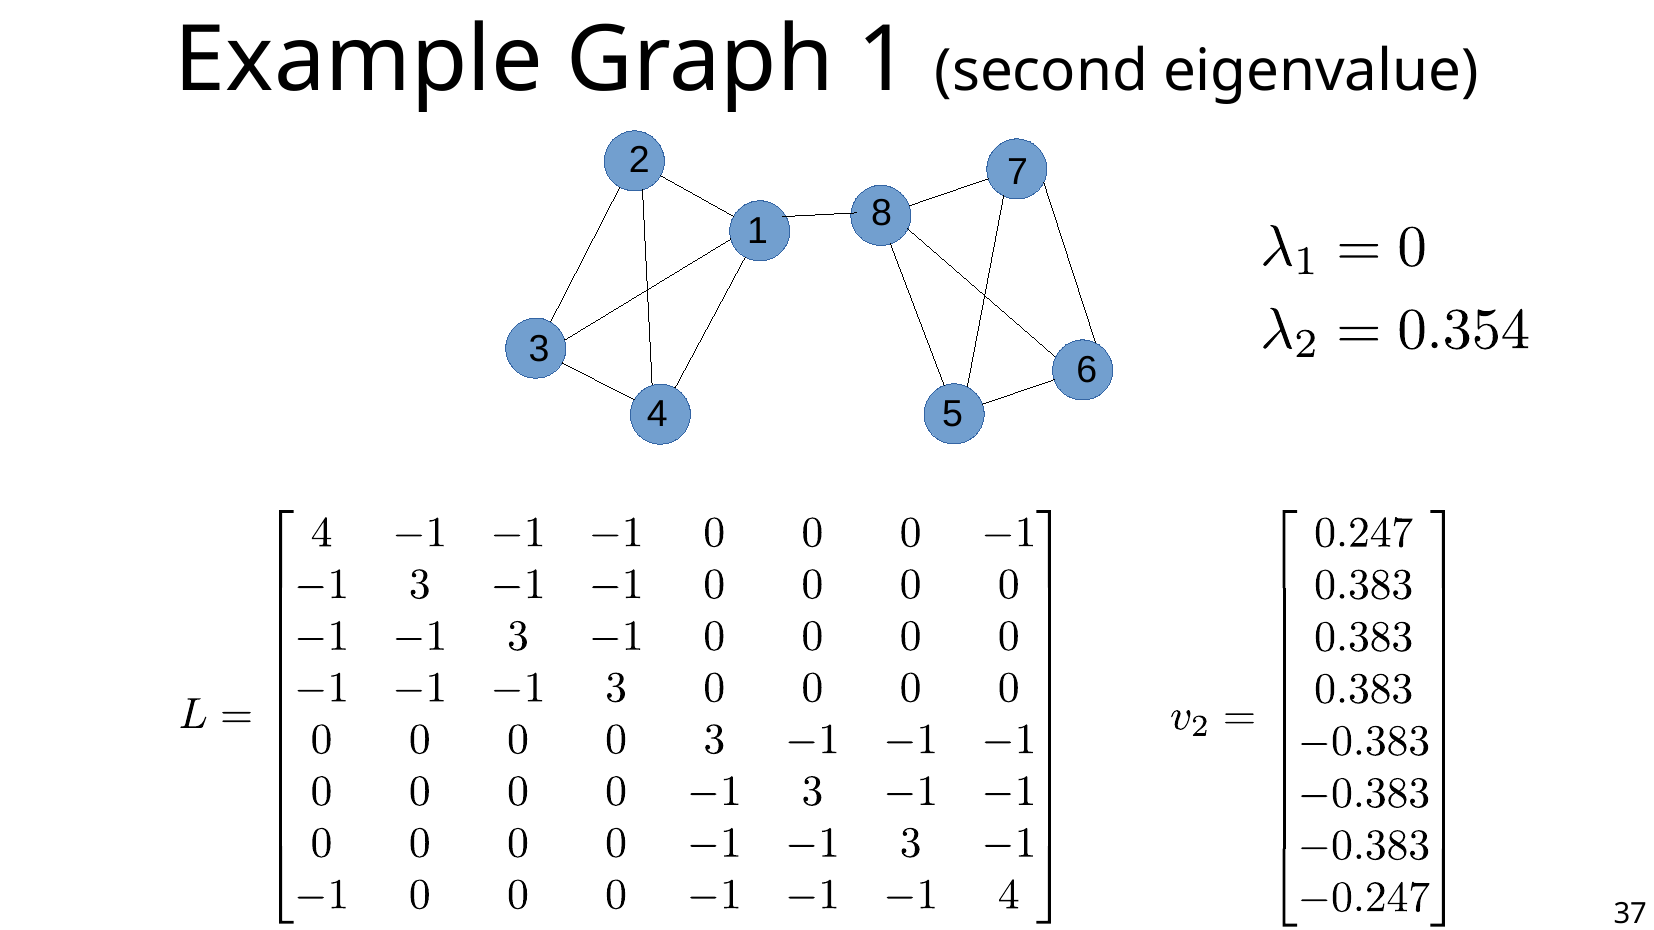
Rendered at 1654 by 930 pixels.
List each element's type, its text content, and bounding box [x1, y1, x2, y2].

text_box [683, 394, 691, 434]
text_box [1052, 349, 1061, 391]
text_box [1001, 138, 1032, 143]
text_box [178, 510, 1066, 924]
text_box 8 [856, 184, 907, 242]
text_box [867, 242, 895, 246]
text_box [907, 200, 911, 231]
text_box 1 [732, 202, 783, 259]
text_box 4 [632, 385, 683, 443]
text_box 2 [614, 131, 665, 189]
text_box [1170, 510, 1460, 927]
text_box [1260, 307, 1531, 357]
text_box [505, 328, 513, 368]
text_box 3 [513, 320, 565, 378]
text_box 7 [992, 143, 1043, 200]
text_box [604, 138, 614, 183]
text_box [1260, 225, 1427, 275]
text_box [1043, 154, 1047, 182]
title Example Graph 1 (second eigenvalue) [82, 3, 1571, 107]
text_box 6 [1061, 341, 1112, 399]
text_box [850, 198, 856, 233]
text_box 5 [927, 385, 978, 443]
text_box [978, 395, 985, 432]
text_box [783, 217, 790, 250]
text_box [986, 152, 992, 186]
